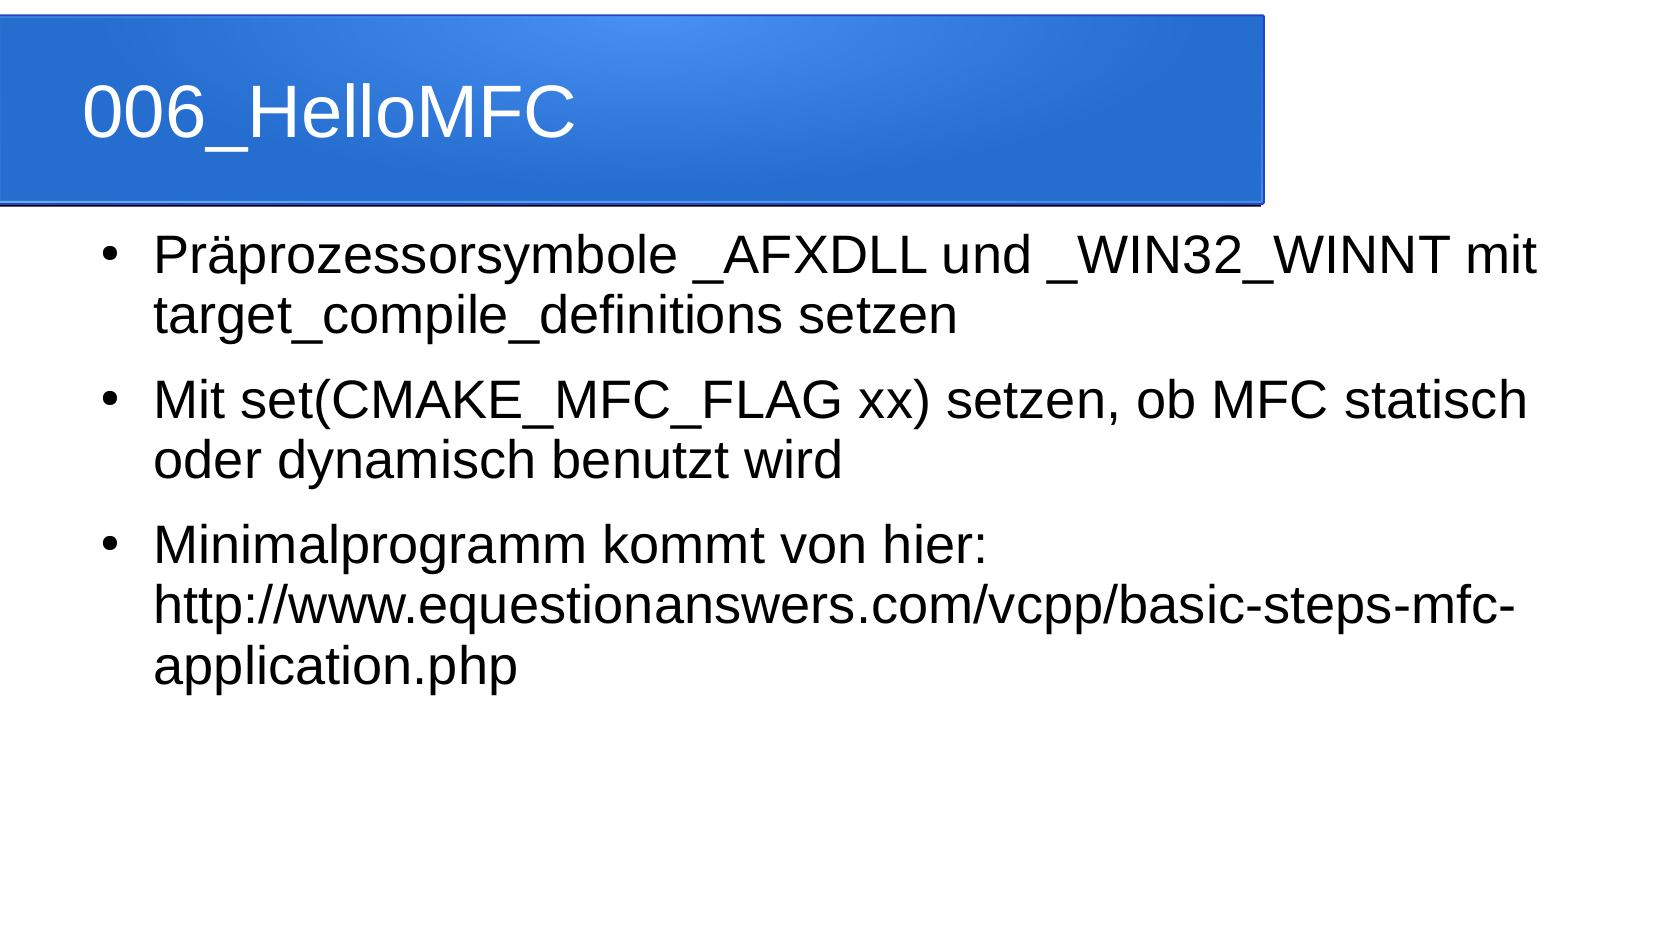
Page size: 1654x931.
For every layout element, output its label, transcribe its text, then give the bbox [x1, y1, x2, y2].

title 006_HelloMFC [82, 35, 1235, 189]
list Präprozessorsymbole _AFXDLL und _WIN32_WINNT mit target_compile_definitions setzen Mit set(CMAKE_MFC_FLAG xx) setzen, ob MFC statisch oder dynamisch benutzt wird Minimalprogramm kommt von hier: http://www.equestionanswers.com/vcpp/basic-steps-mfc-application.php [82, 224, 1571, 764]
